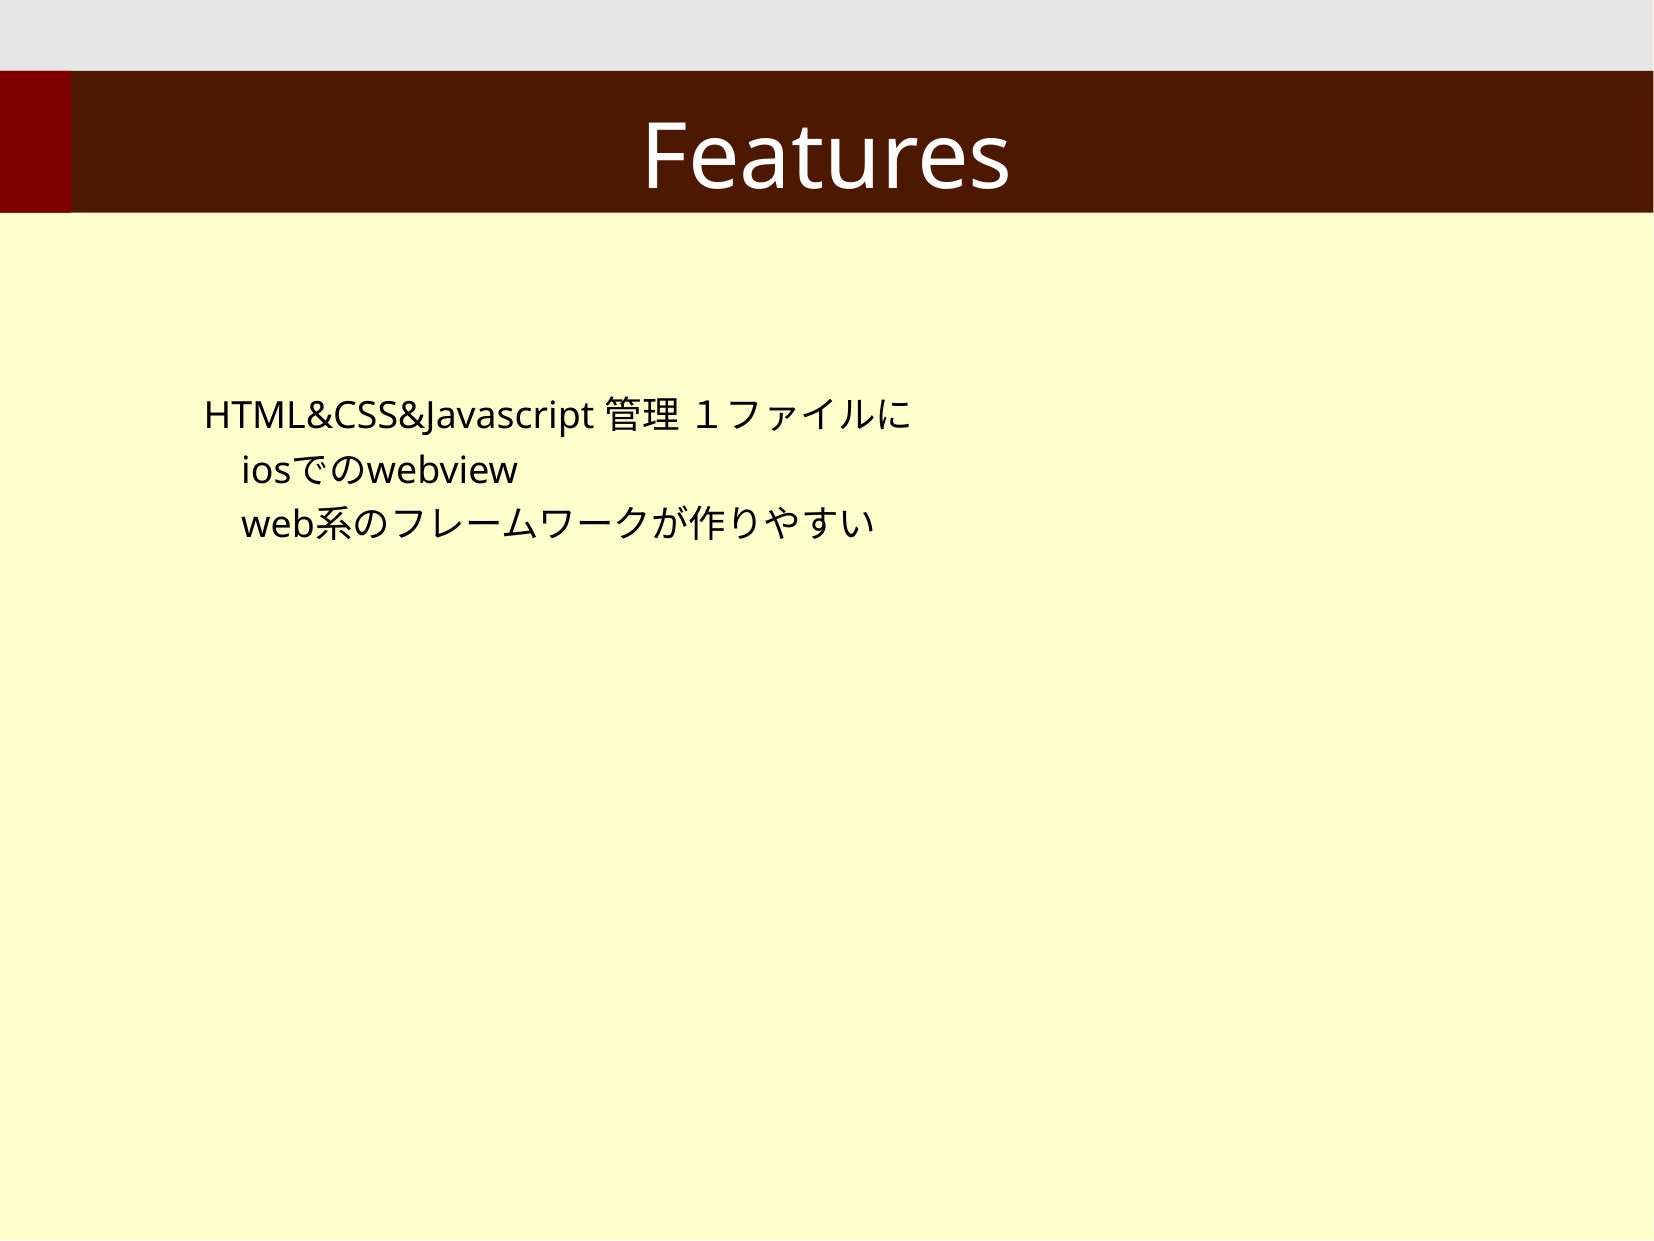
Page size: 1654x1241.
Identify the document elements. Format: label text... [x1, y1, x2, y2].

text_box HTML&CSS&Javascript 管理 １ファイルに iosでのwebview web系のフレームワークが作りやすい [188, 377, 1241, 529]
title Features [82, 49, 1571, 257]
